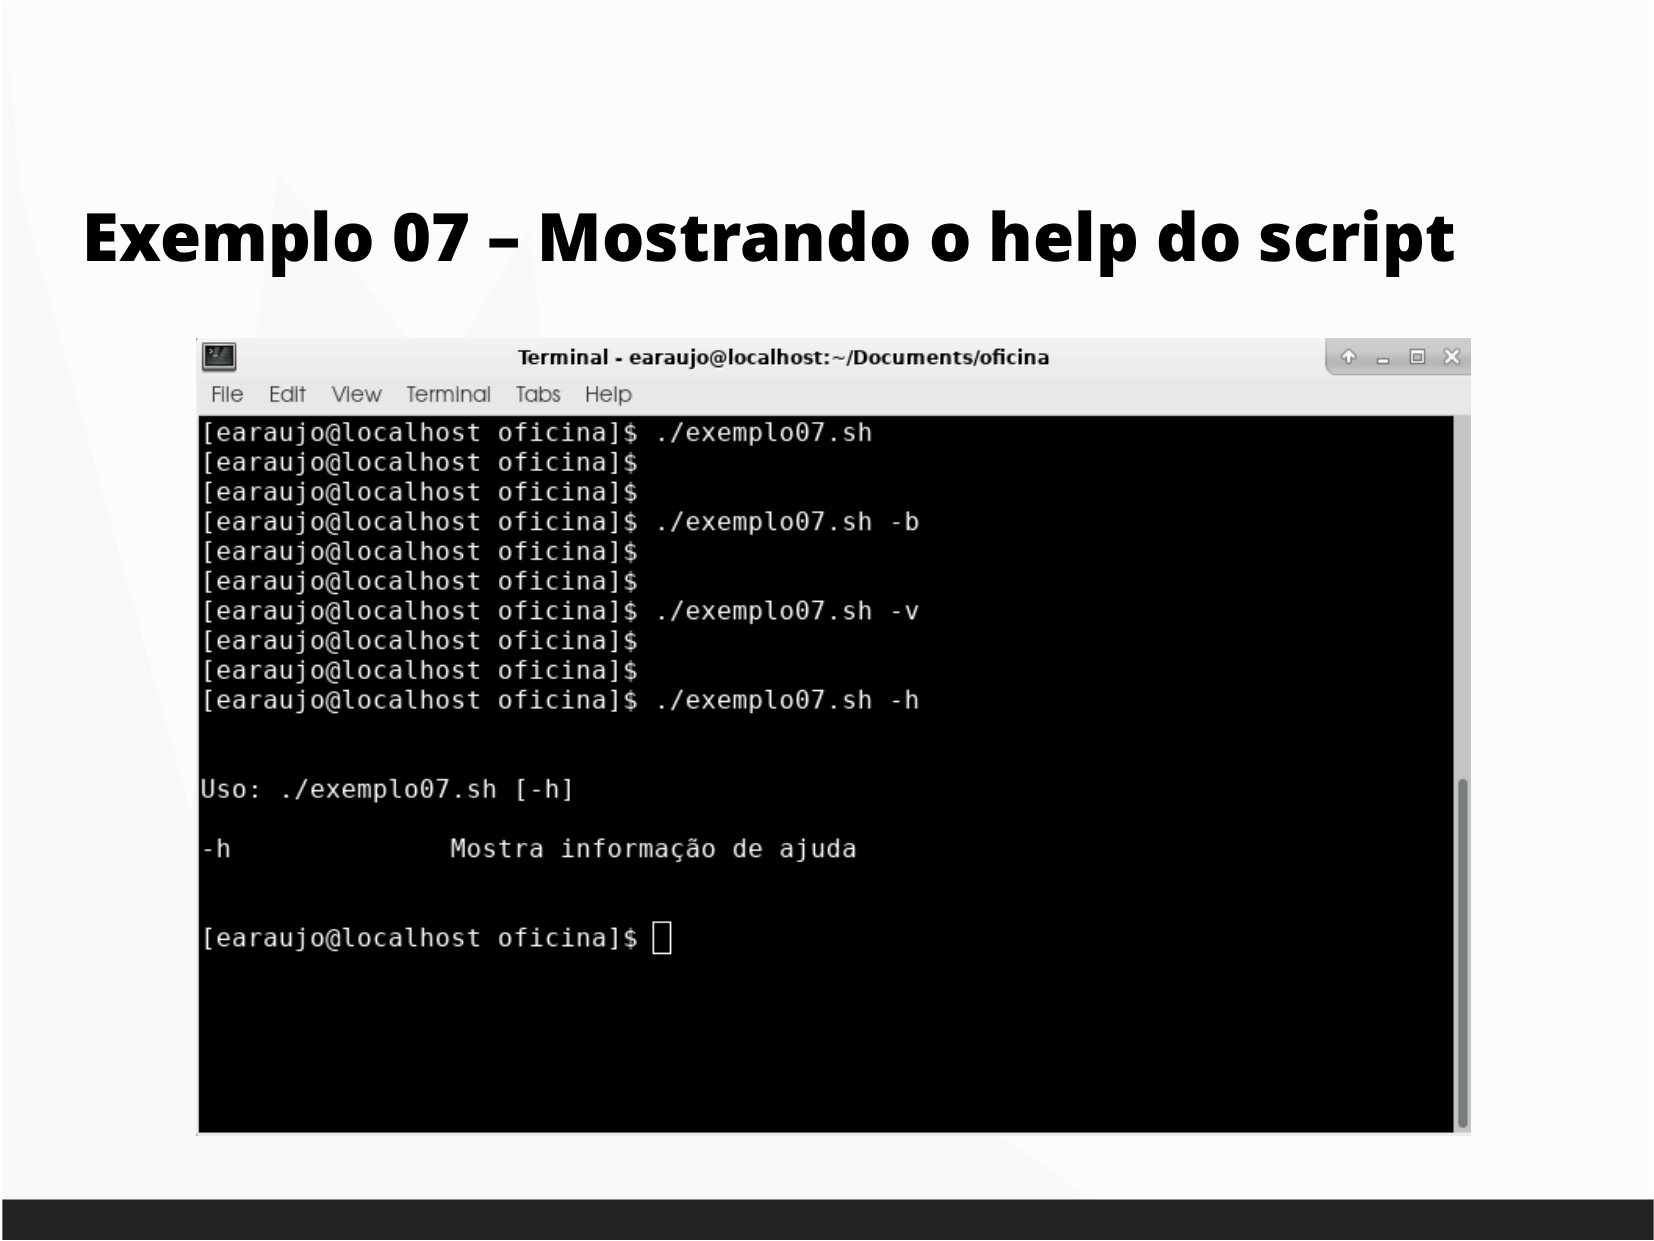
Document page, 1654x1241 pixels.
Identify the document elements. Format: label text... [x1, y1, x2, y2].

title Exemplo 07 – Mostrando o help do script [82, 132, 1571, 340]
picture [2, 0, 1654, 1241]
